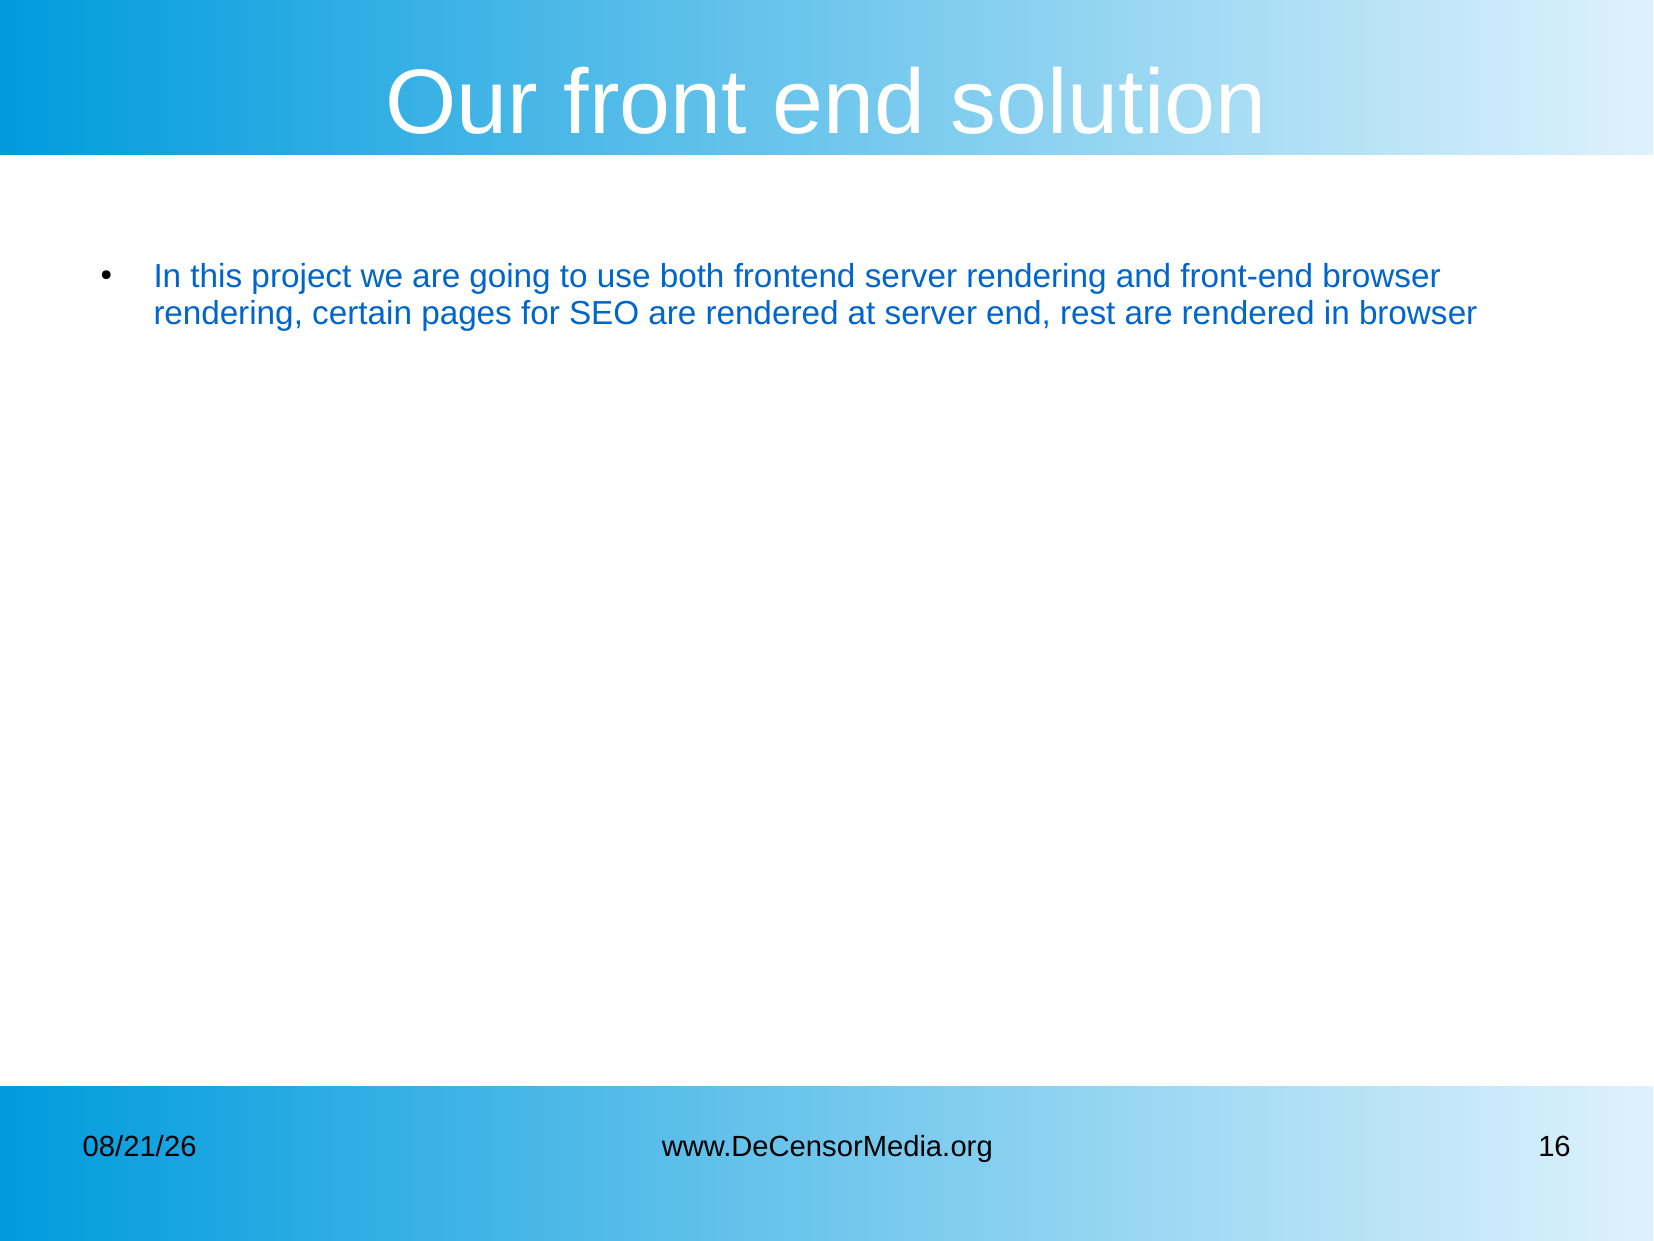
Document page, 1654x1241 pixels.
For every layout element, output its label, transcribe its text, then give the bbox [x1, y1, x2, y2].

title Our front end solution [82, 48, 1571, 156]
list In this project we are going to use both frontend server rendering and front-end browser rendering, certain pages for SEO are rendered at server end, rest are rendered in browser [82, 257, 1571, 466]
